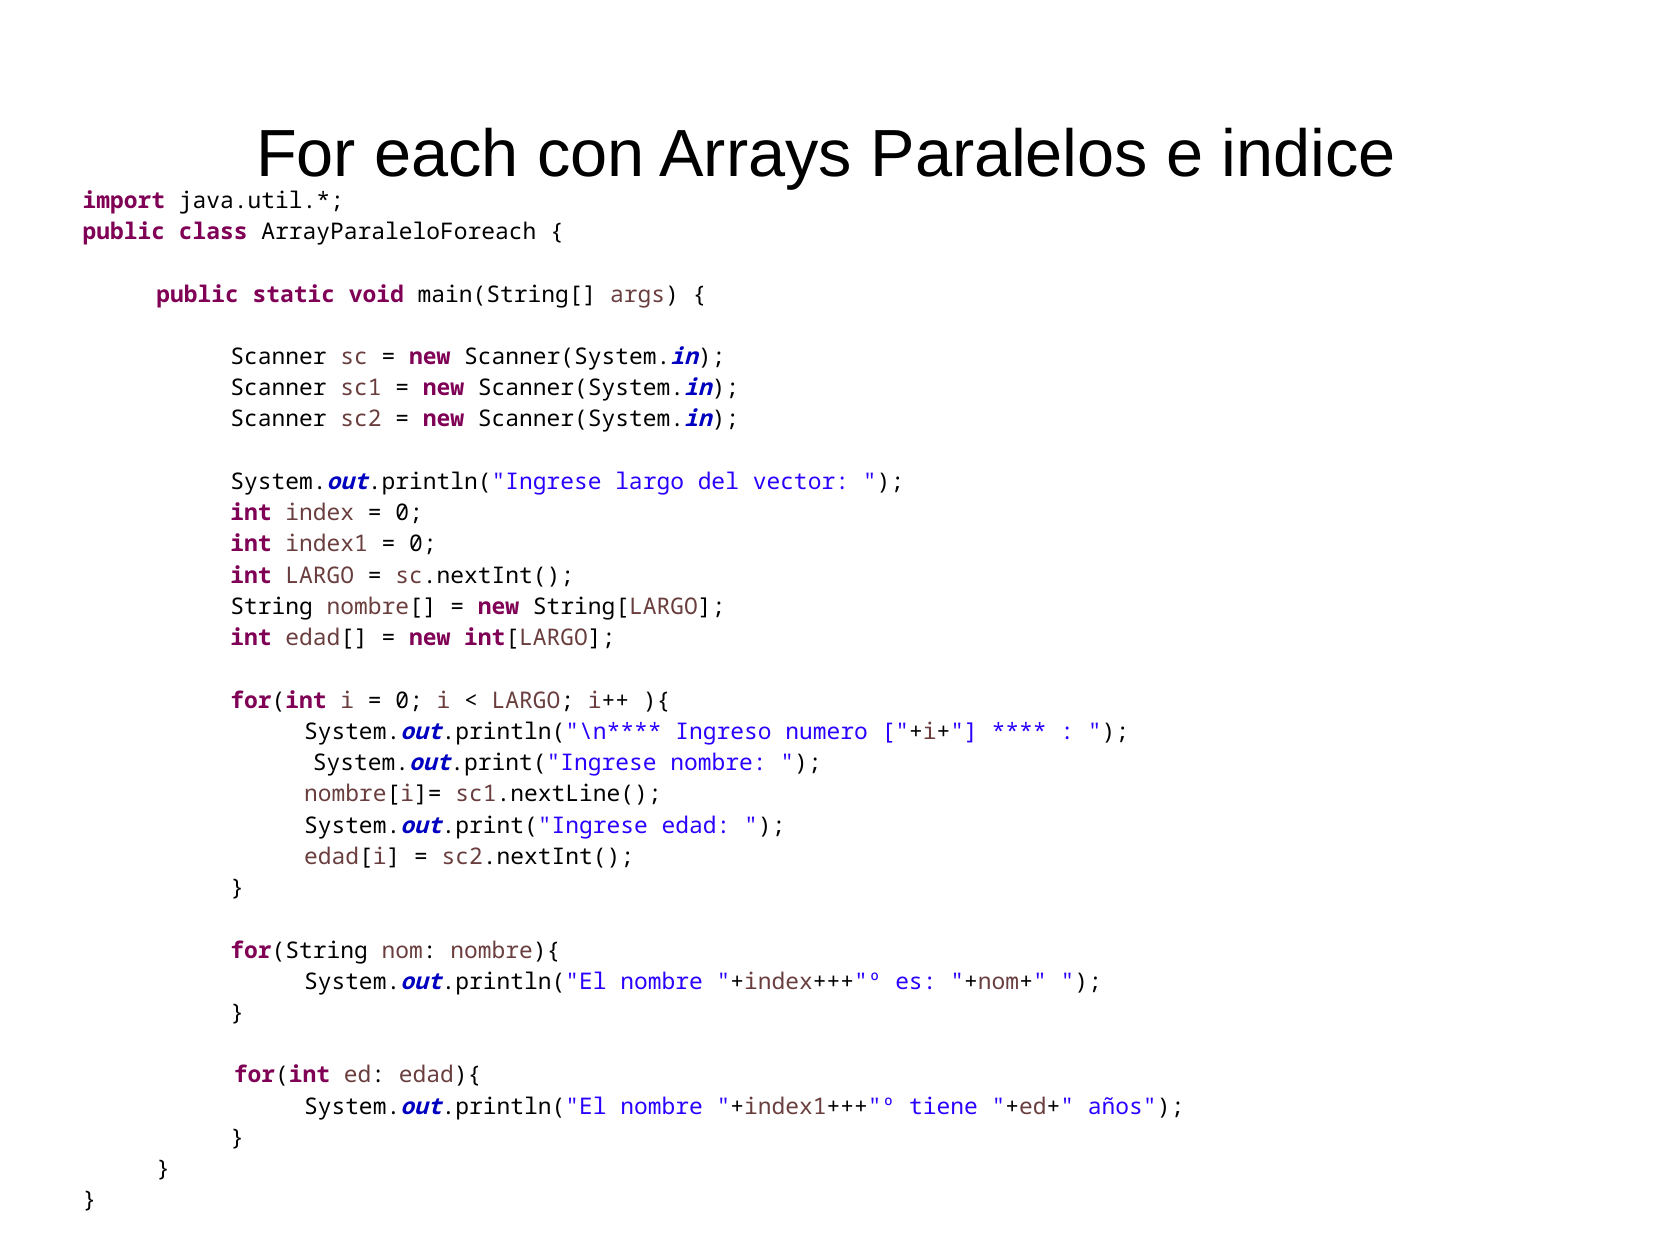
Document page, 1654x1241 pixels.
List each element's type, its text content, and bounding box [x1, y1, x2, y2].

subtitle import java.util.*; public class ArrayParaleloForeach { public static void main(String[] args) { Scanner sc = new Scanner(System.in); Scanner sc1 = new Scanner(System.in); Scanner sc2 = new Scanner(System.in); System.out.println("Ingrese largo del vector: "); int index = 0; int index1 = 0; int LARGO = sc.nextInt(); String nombre[] = new String[LARGO]; int edad[] = new int[LARGO]; for(int i = 0; i < LARGO; i++ ){ System.out.println("\n**** Ingreso numero ["+i+"] **** : "); System.out.print("Ingrese nombre: "); nombre[i]= sc1.nextLine(); System.out.print("Ingrese edad: "); edad[i] = sc2.nextInt(); } for(String nom: nombre){ System.out.println("El nombre "+index+++"º es: "+nom+" "); } for(int ed: edad){ System.out.println("El nombre "+index1+++"º tiene "+ed+" años"); } } } [82, 253, 1571, 1145]
title For each con Arrays Paralelos e indice [82, 49, 1571, 253]
